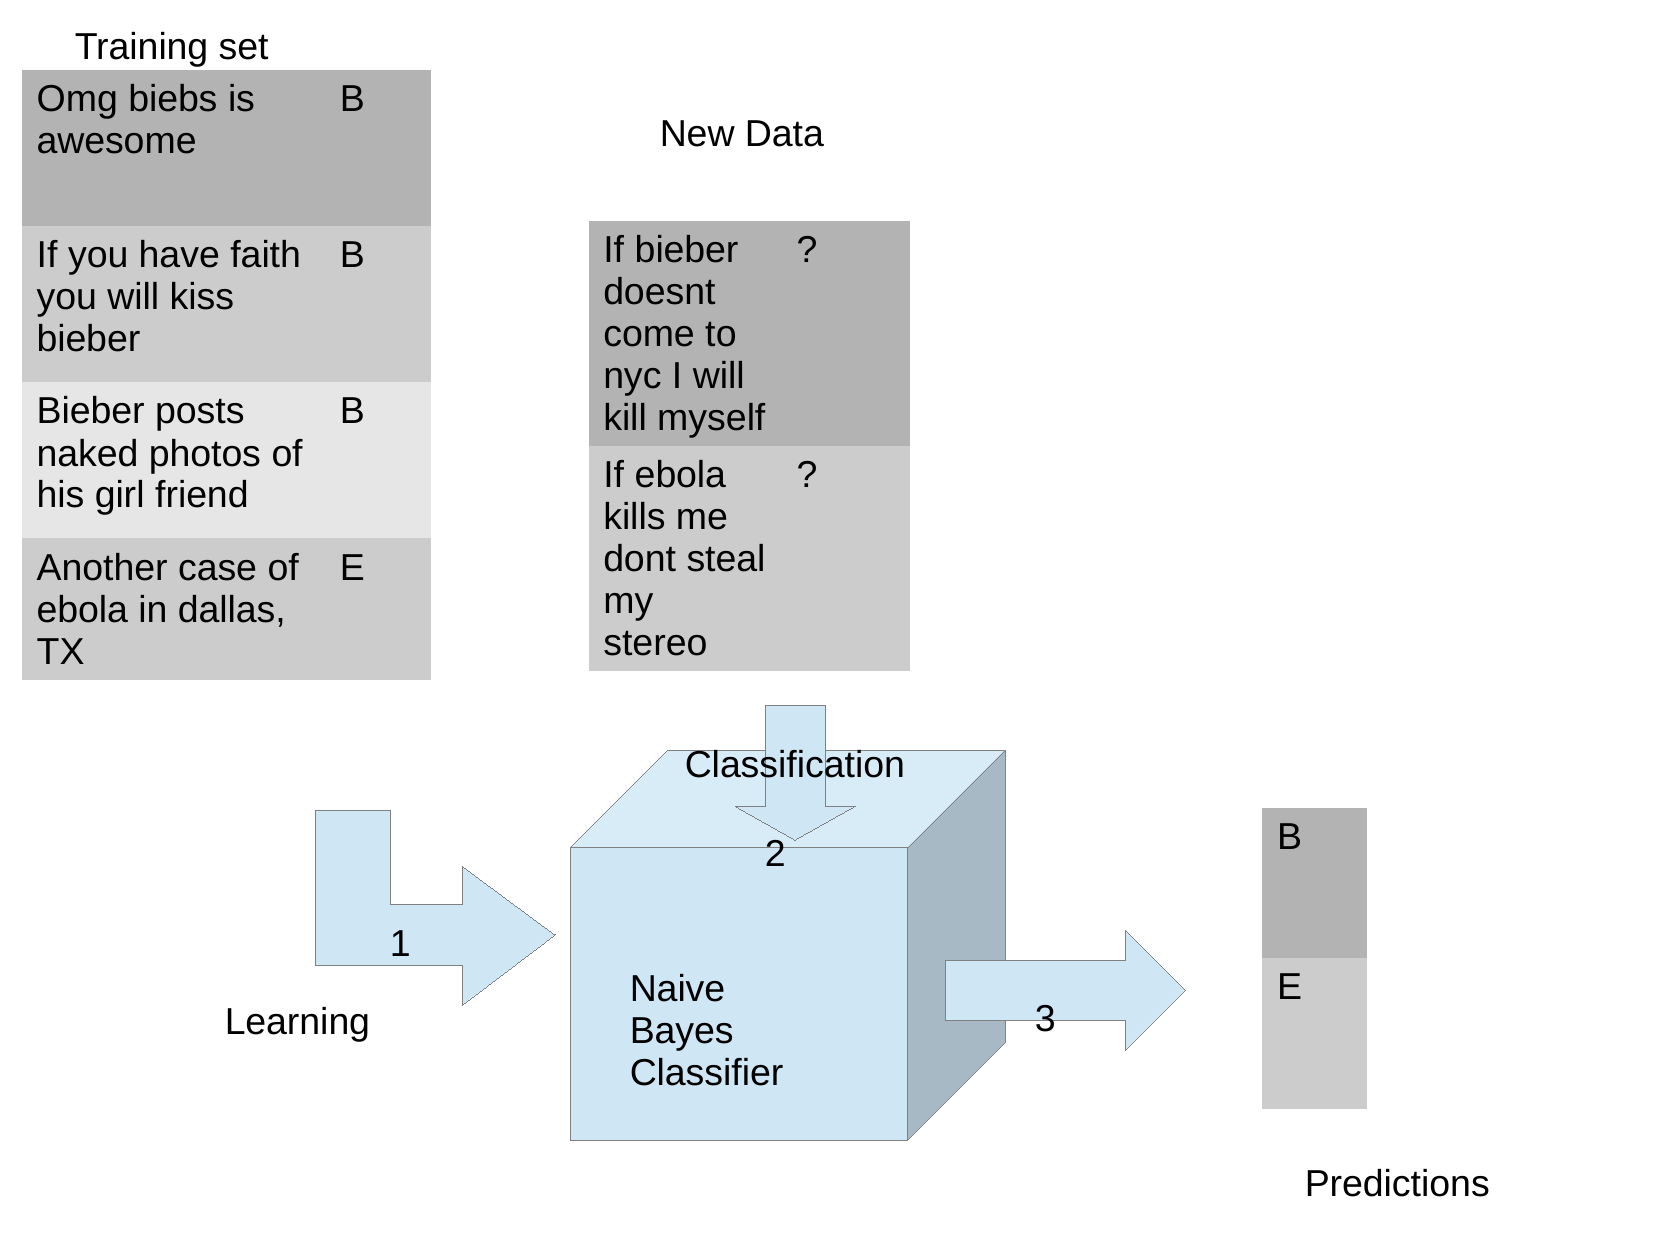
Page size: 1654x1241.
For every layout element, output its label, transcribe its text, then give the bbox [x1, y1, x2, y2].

text_box Classification [735, 705, 856, 837]
table_cell B [325, 226, 431, 382]
table_header ? [782, 221, 910, 446]
text_box 2 [750, 825, 801, 882]
table_cell Bieber posts naked photos of his girl friend [22, 382, 325, 538]
text_box Learning [210, 993, 511, 1051]
text_box Predictions [1290, 1155, 1621, 1212]
table_cell If ebola kills me dont steal my stereo [589, 446, 782, 671]
text_box Naive Bayes Classifier [615, 960, 826, 1101]
table_cell ? [782, 446, 910, 671]
text_box [570, 750, 1186, 1141]
table_cell Another case of ebola in dallas, TX [22, 538, 325, 680]
text_box New Data [645, 105, 841, 162]
table_header If bieber doesnt come to nyc I will kill myself [589, 221, 782, 446]
table_cell E [325, 538, 431, 680]
table_cell E [1262, 958, 1367, 1109]
table_cell If you have faith you will kiss bieber [22, 226, 325, 382]
text_box [315, 810, 556, 993]
text_box 1 [375, 915, 426, 972]
table_cell B [325, 382, 431, 538]
table_header Omg biebs is awesome [22, 70, 325, 226]
text_box 3 [1020, 990, 1071, 1047]
text_box Training set [60, 18, 284, 121]
table_header B [325, 70, 431, 226]
table_header B [1262, 808, 1367, 958]
